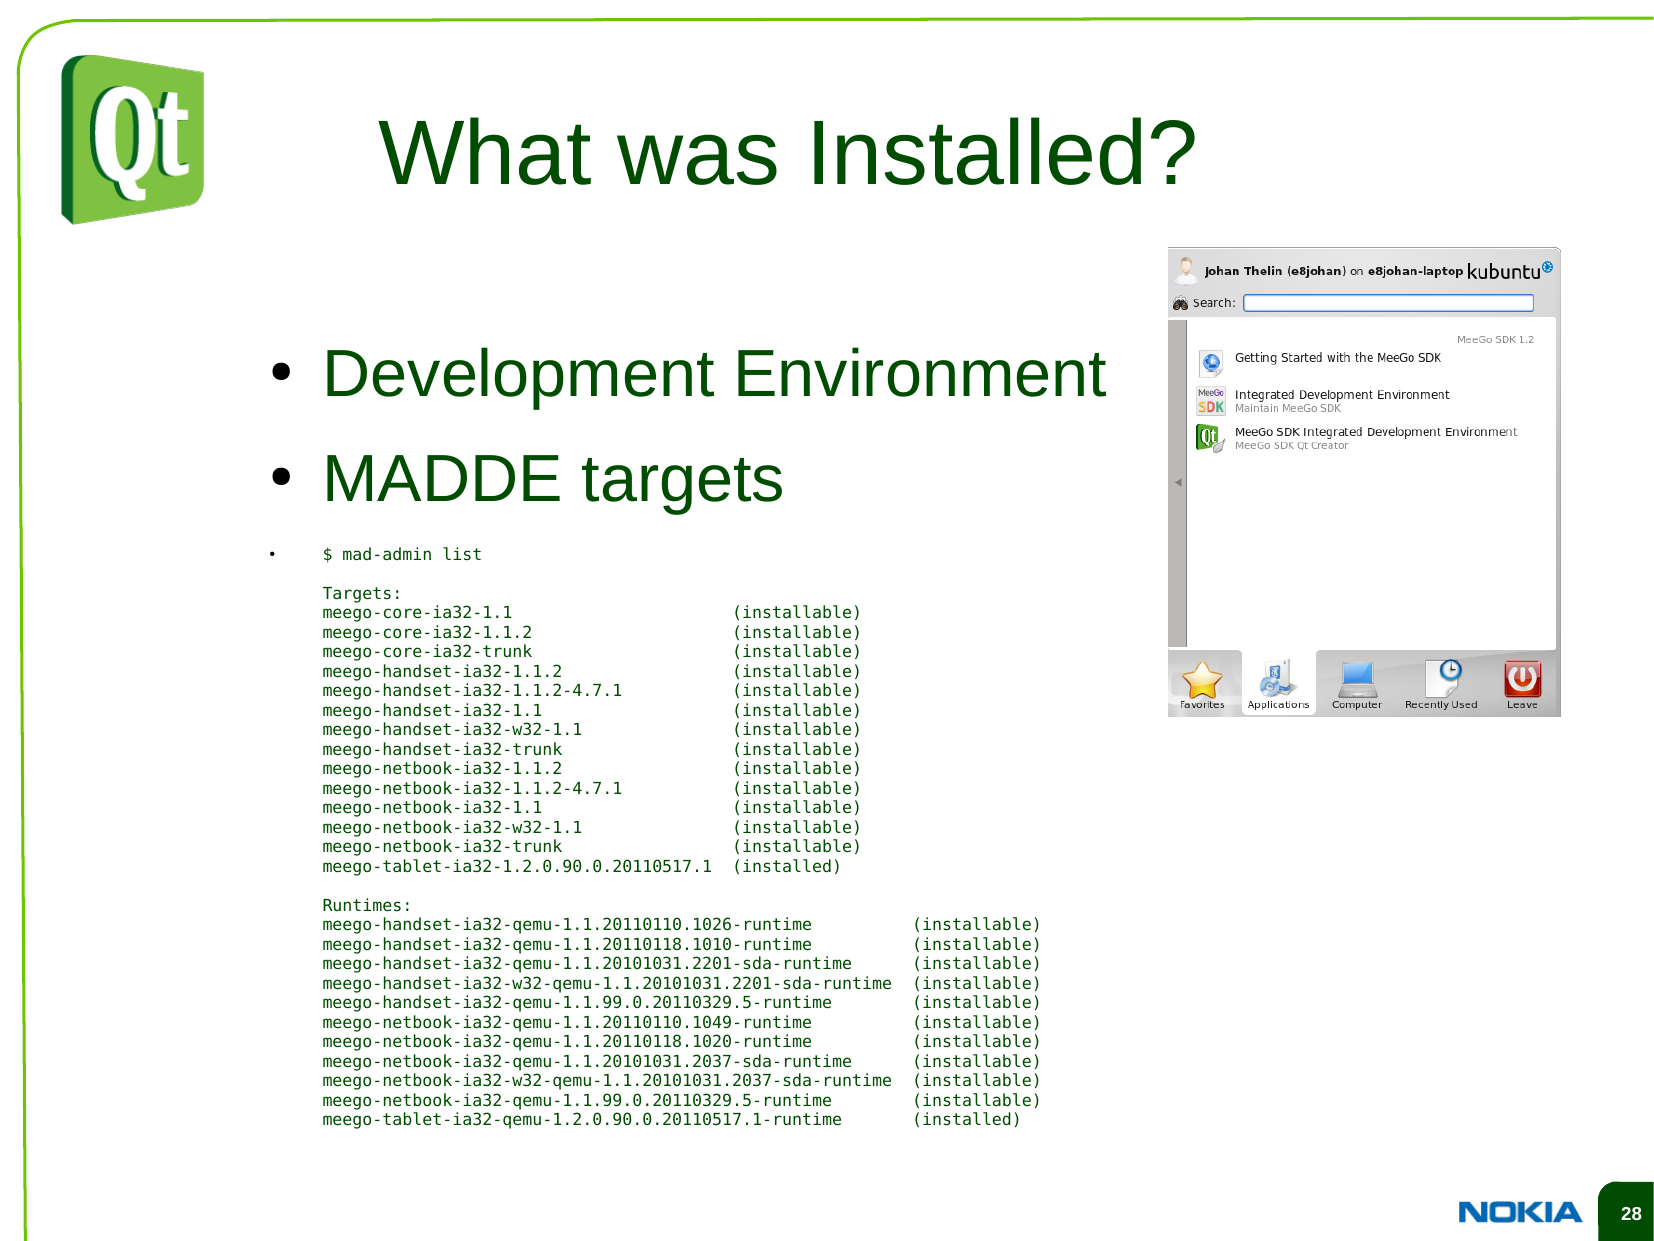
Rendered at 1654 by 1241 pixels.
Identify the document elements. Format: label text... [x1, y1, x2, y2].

picture [61, 55, 204, 225]
list Development Environment MADDE targets $ mad-admin list Targets: meego-core-ia32-1.1 (installable) meego-core-ia32-1.1.2 (installable) meego-core-ia32-trunk (installable) meego-handset-ia32-1.1.2 (installable) meego-handset-ia32-1.1.2-4.7.1 (installable) meego-handset-ia32-1.1 (installable) meego-handset-ia32-w32-1.1 (installable) meego-handset-ia32-trunk (installable) meego-netbook-ia32-1.1.2 (installable) meego-netbook-ia32-1.1.2-4.7.1 (installable) meego-netbook-ia32-1.1 (installable) meego-netbook-ia32-w32-1.1 (installable) meego-netbook-ia32-trunk (installable) meego-tablet-ia32-1.2.0.90.0.20110517.1 (installed) Runtimes: meego-handset-ia32-qemu-1.1.20110110.1026-runtime (installable) meego-handset-ia32-qemu-1.1.20110118.1010-runtime (installable) meego-handset-ia32-qemu-1.1.20101031.2201-sda-runtime (installable) meego-handset-ia32-w32-qemu-1.1.20101031.2201-sda-runtime (installable) meego-handset-ia32-qemu-1.1.99.0.20110329.5-runtime (installable) meego-netbook-ia32-qemu-1.1.20110110.1049-runtime (installable) meego-netbook-ia32-qemu-1.1.20110118.1020-runtime (installable) meego-netbook-ia32-qemu-1.1.20101031.2037-sda-runtime (installable) meego-netbook-ia32-w32-qemu-1.1.20101031.2037-sda-runtime (installable) meego-netbook-ia32-qemu-1.1.99.0.20110329.5-runtime (installable) meego-tablet-ia32-qemu-1.2.0.90.0.20110517.1-runtime (installed) [251, 336, 1571, 1155]
picture [1168, 247, 1561, 717]
title What was Installed? [251, 49, 1327, 257]
picture [1459, 1201, 1583, 1223]
